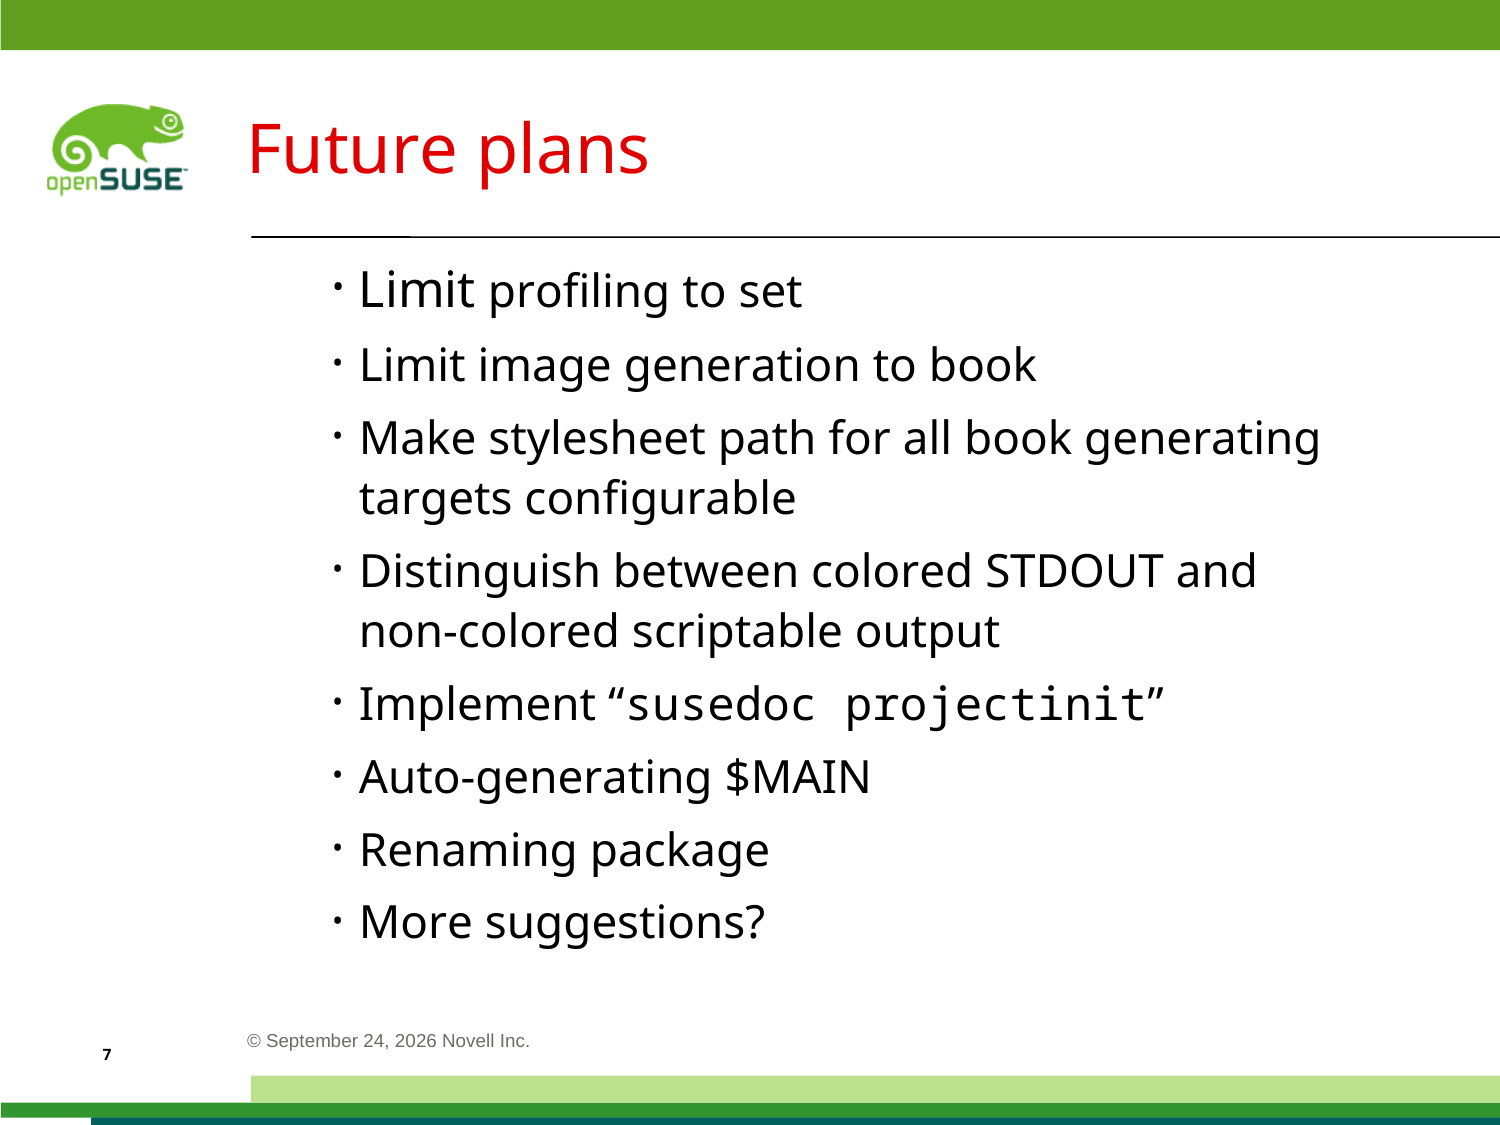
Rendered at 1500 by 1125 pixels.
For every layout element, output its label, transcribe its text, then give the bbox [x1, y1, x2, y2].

list Limit profiling to set Limit image generation to book Make stylesheet path for all book generating targets configurable Distinguish between colored STDOUT and non-colored scriptable output Implement “susedoc projectinit” Auto-generating $MAIN Renaming package More suggestions? [242, 246, 1382, 980]
title Future plans [246, 60, 1409, 239]
picture [47, 104, 188, 197]
